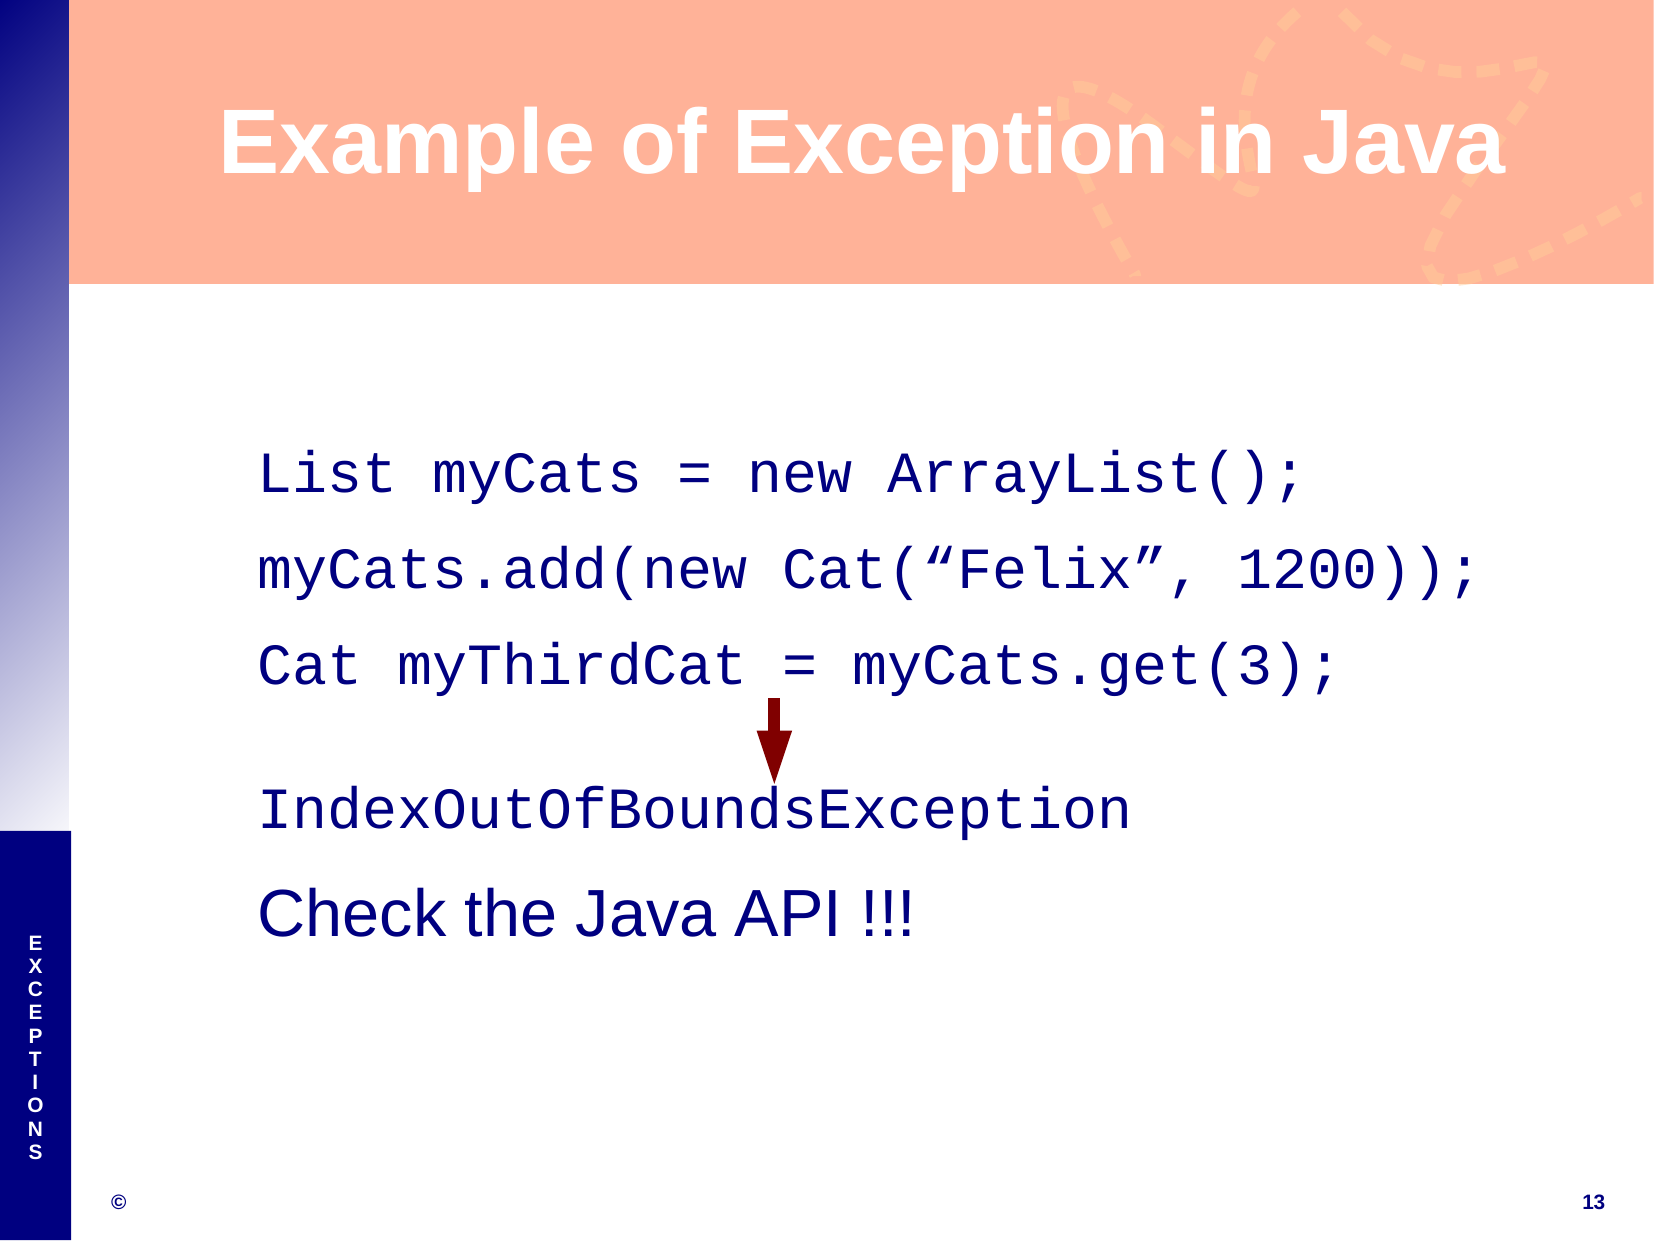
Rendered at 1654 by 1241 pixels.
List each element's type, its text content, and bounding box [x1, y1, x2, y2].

title Example of Exception in Java [72, 37, 1654, 246]
text_box E X C E P T I O N S [0, 830, 71, 1241]
list IndexOutOfBoundsException Check the Java API !!! [239, 780, 1204, 948]
list List myCats = new ArrayList(); myCats.add(new Cat(“Felix”, 1200)); Cat myThirdCat = myCats.get(3); [239, 443, 1487, 726]
